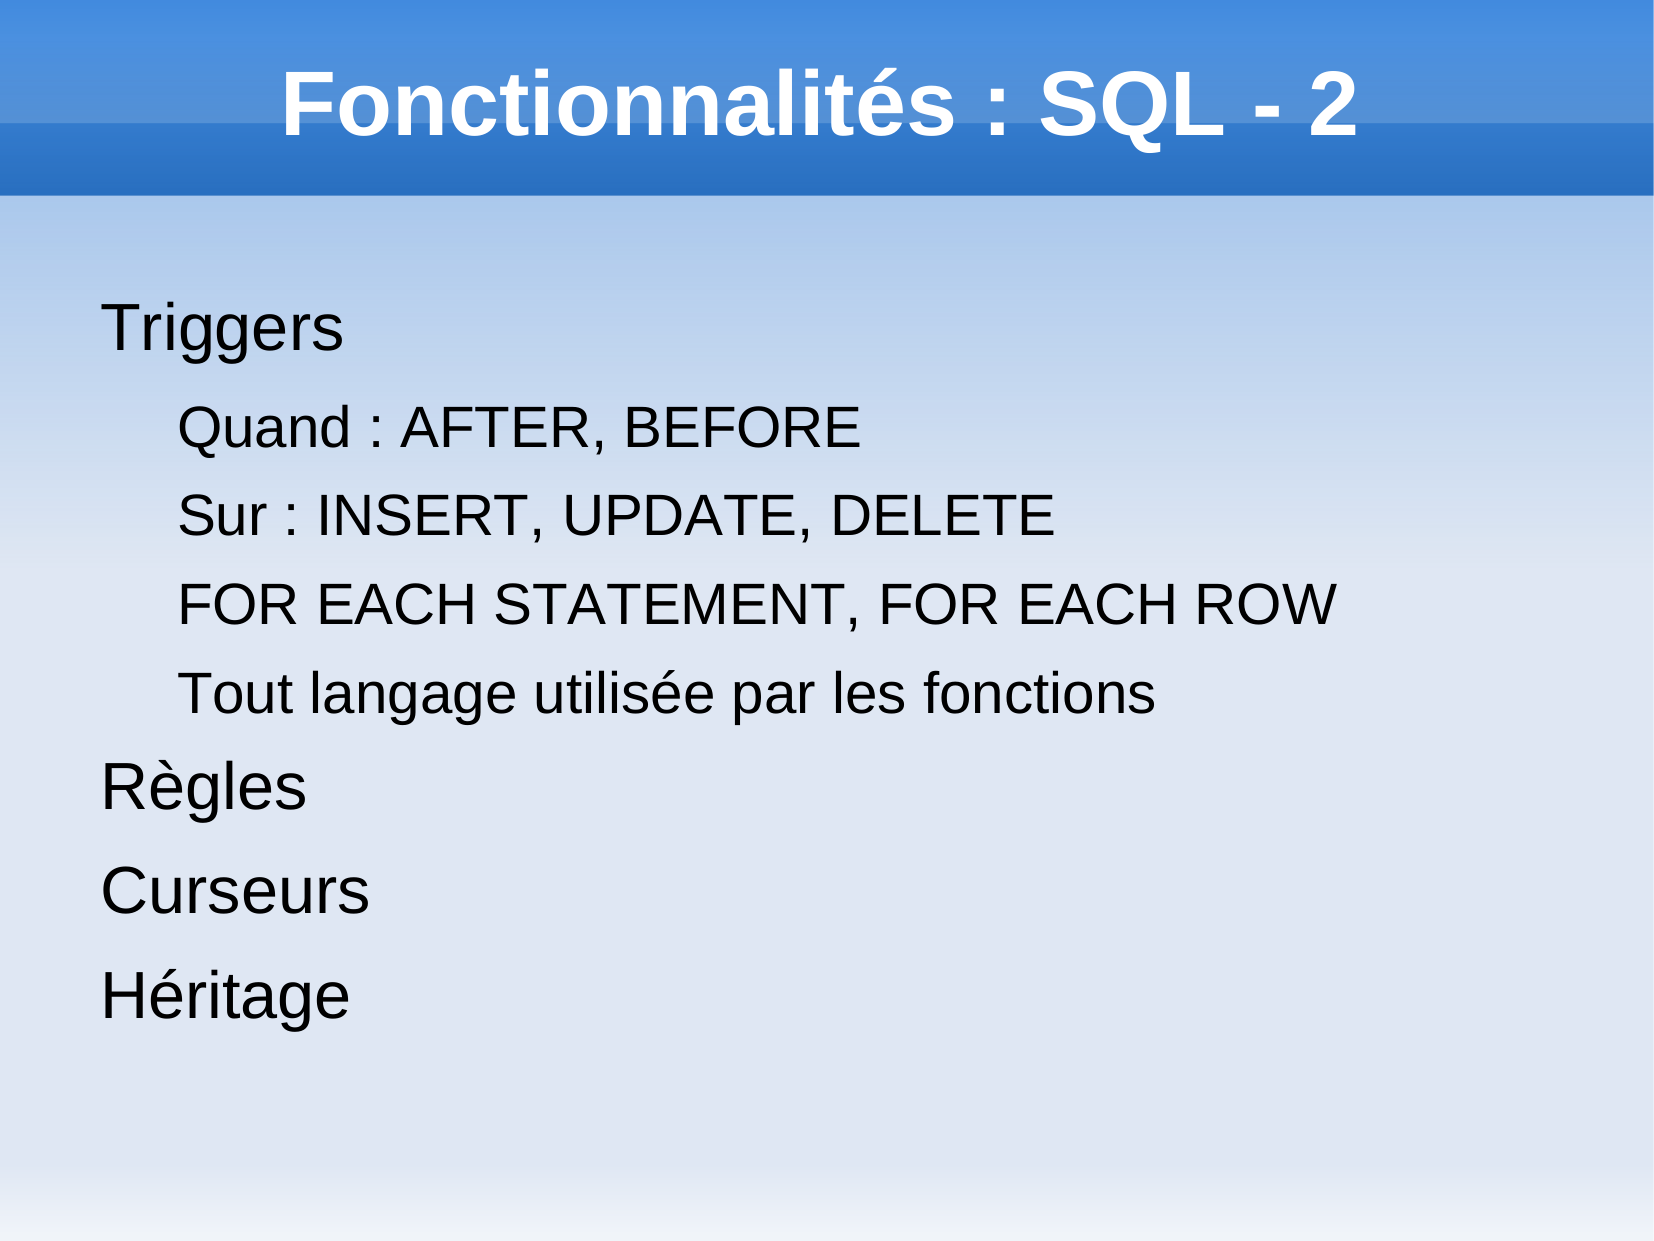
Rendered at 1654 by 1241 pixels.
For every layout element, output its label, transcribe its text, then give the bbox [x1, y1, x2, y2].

title Fonctionnalités : SQL - 2 [76, 7, 1565, 200]
picture [0, 0, 1654, 1241]
list Triggers Quand : AFTER, BEFORE Sur : INSERT, UPDATE, DELETE FOR EACH STATEMENT, FOR EACH ROW Tout langage utilisée par les fonctions Règles Curseurs Héritage [82, 290, 1571, 1096]
